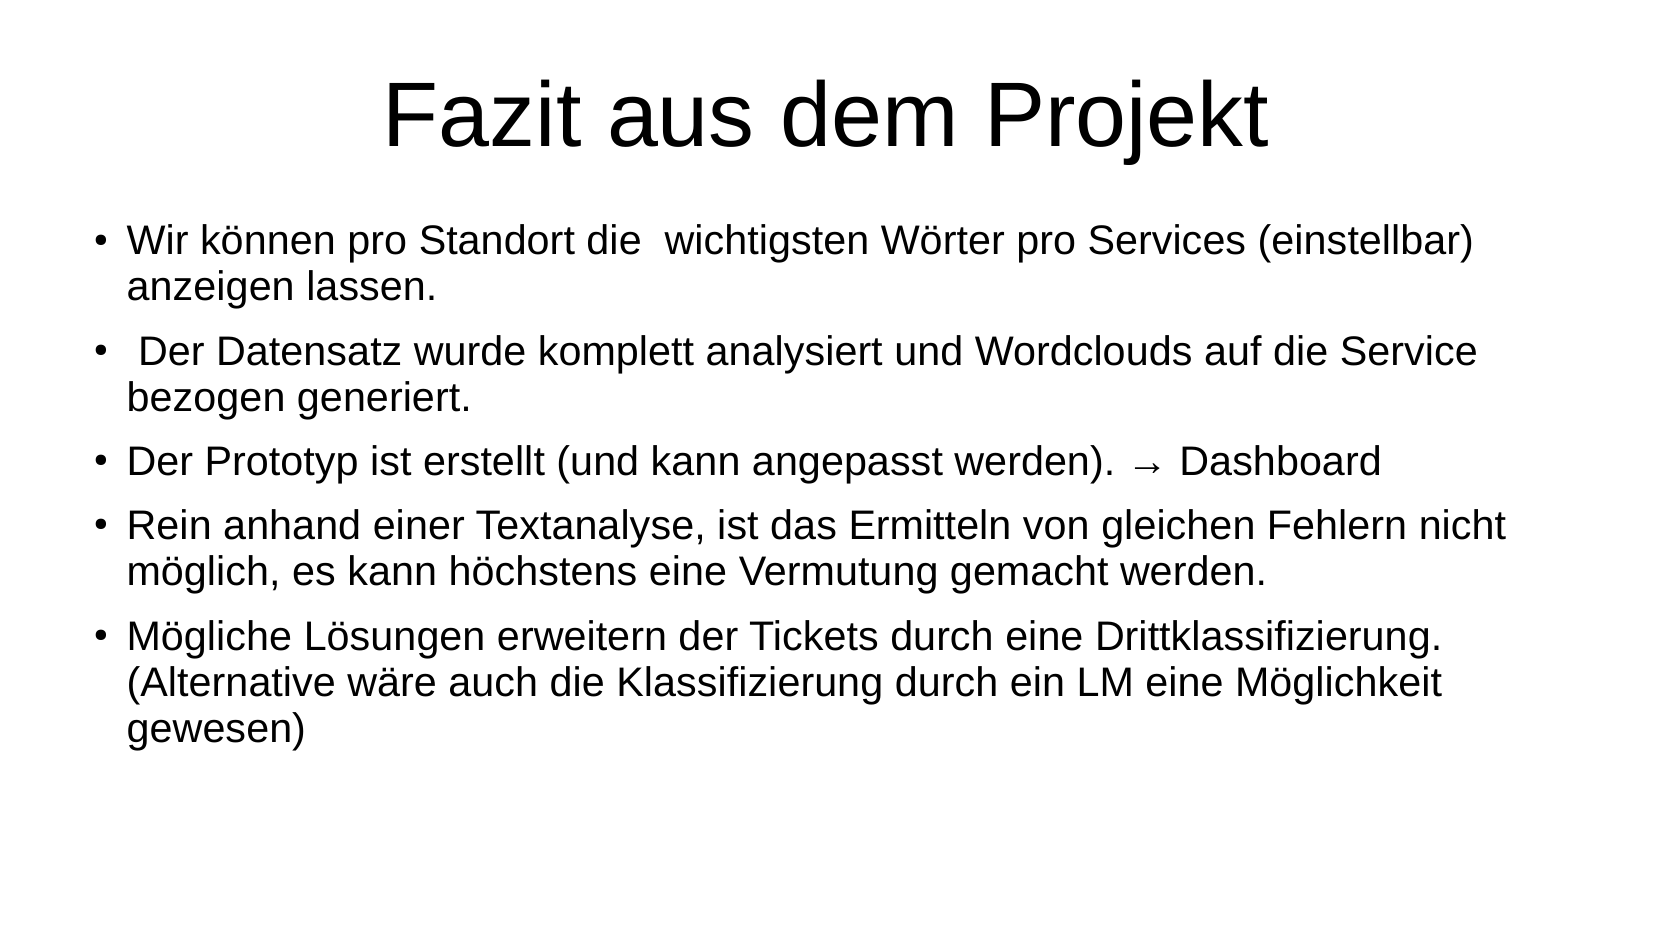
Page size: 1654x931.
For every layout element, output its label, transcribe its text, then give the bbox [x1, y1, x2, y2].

list Wir können pro Standort die wichtigsten Wörter pro Services (einstellbar) anzeigen lassen. Der Datensatz wurde komplett analysiert und Wordclouds auf die Service bezogen generiert. Der Prototyp ist erstellt (und kann angepasst werden). → Dashboard Rein anhand einer Textanalyse, ist das Ermitteln von gleichen Fehlern nicht möglich, es kann höchstens eine Vermutung gemacht werden. Mögliche Lösungen erweitern der Tickets durch eine Drittklassifizierung. (Alternative wäre auch die Klassifizierung durch ein LM eine Möglichkeit gewesen) [82, 217, 1571, 758]
title Fazit aus dem Projekt [82, 37, 1571, 193]
